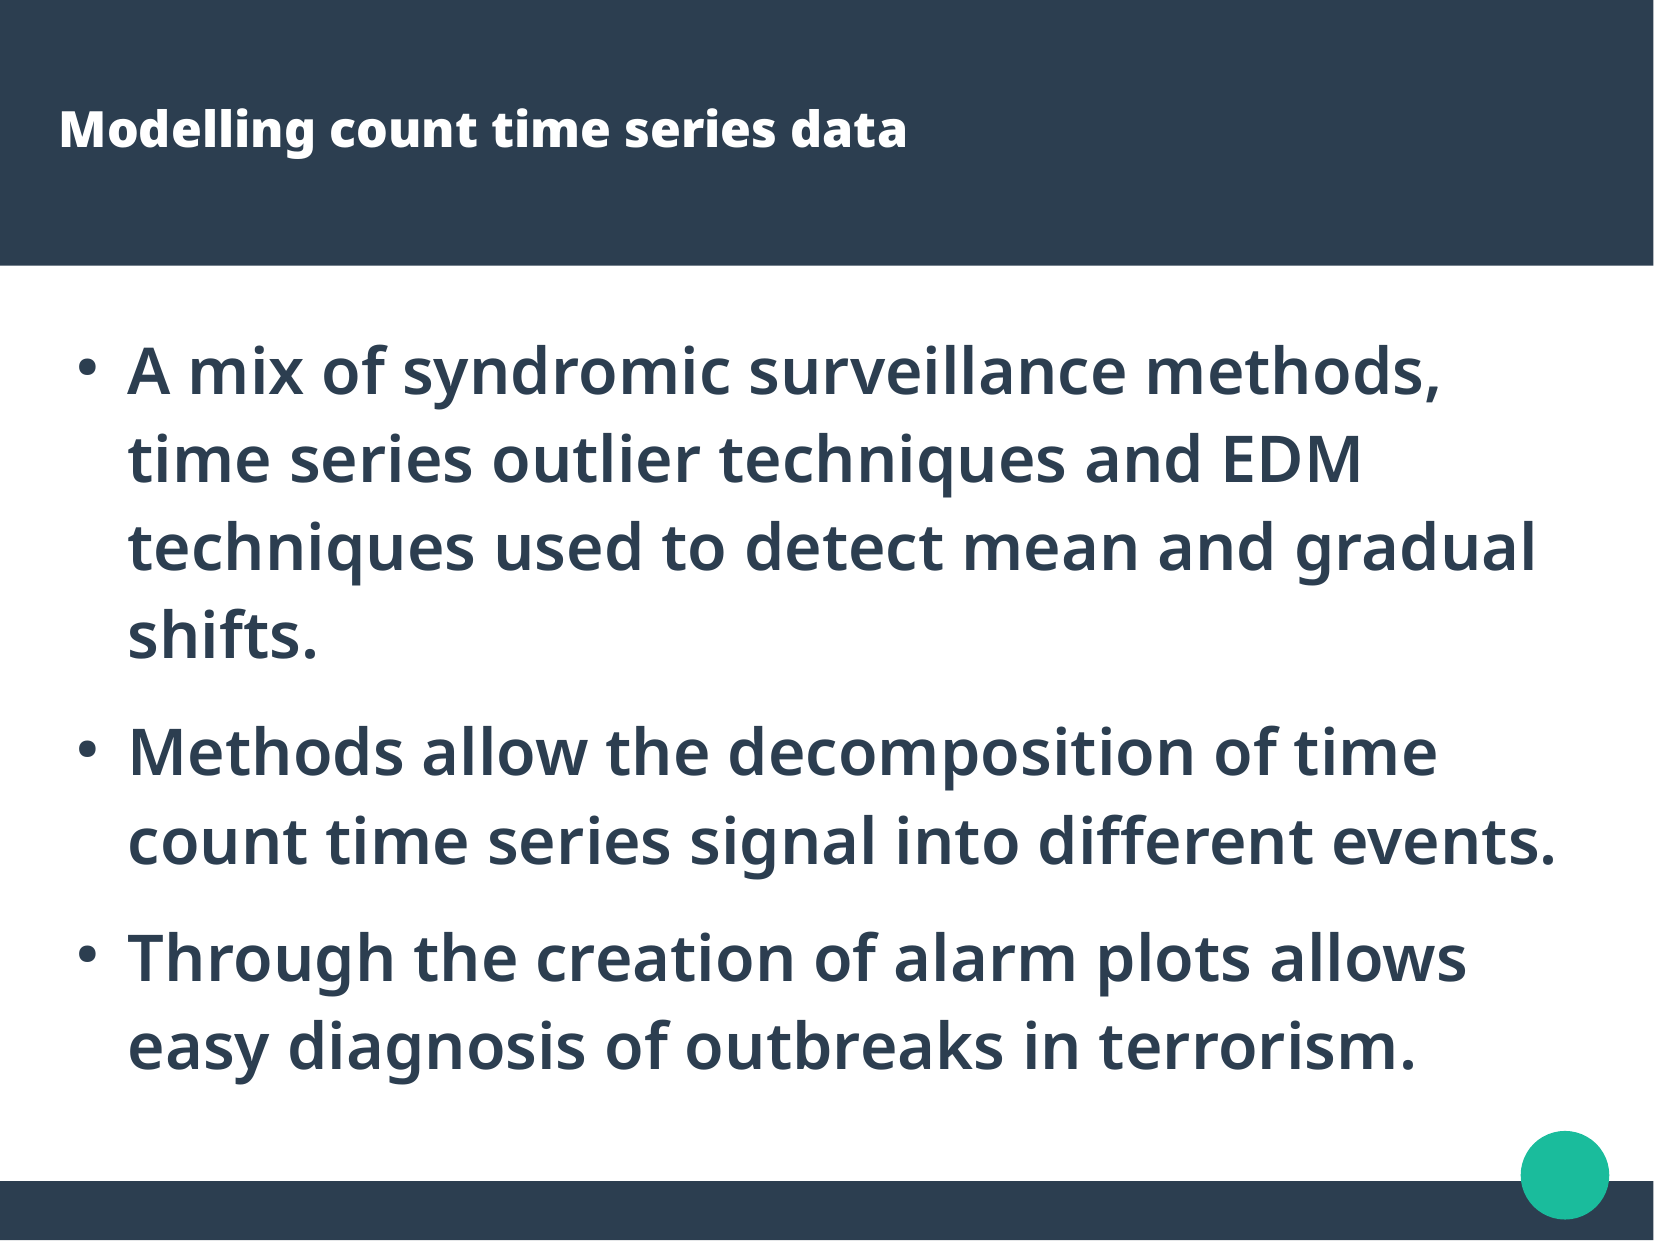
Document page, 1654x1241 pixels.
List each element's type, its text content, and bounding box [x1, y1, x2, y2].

list A mix of syndromic surveillance methods, time series outlier techniques and EDM techniques used to detect mean and gradual shifts. Methods allow the decomposition of time count time series signal into different events. Through the creation of alarm plots allows easy diagnosis of outbreaks in terrorism. [59, 324, 1595, 1152]
title Modelling count time series data [59, 49, 1595, 207]
